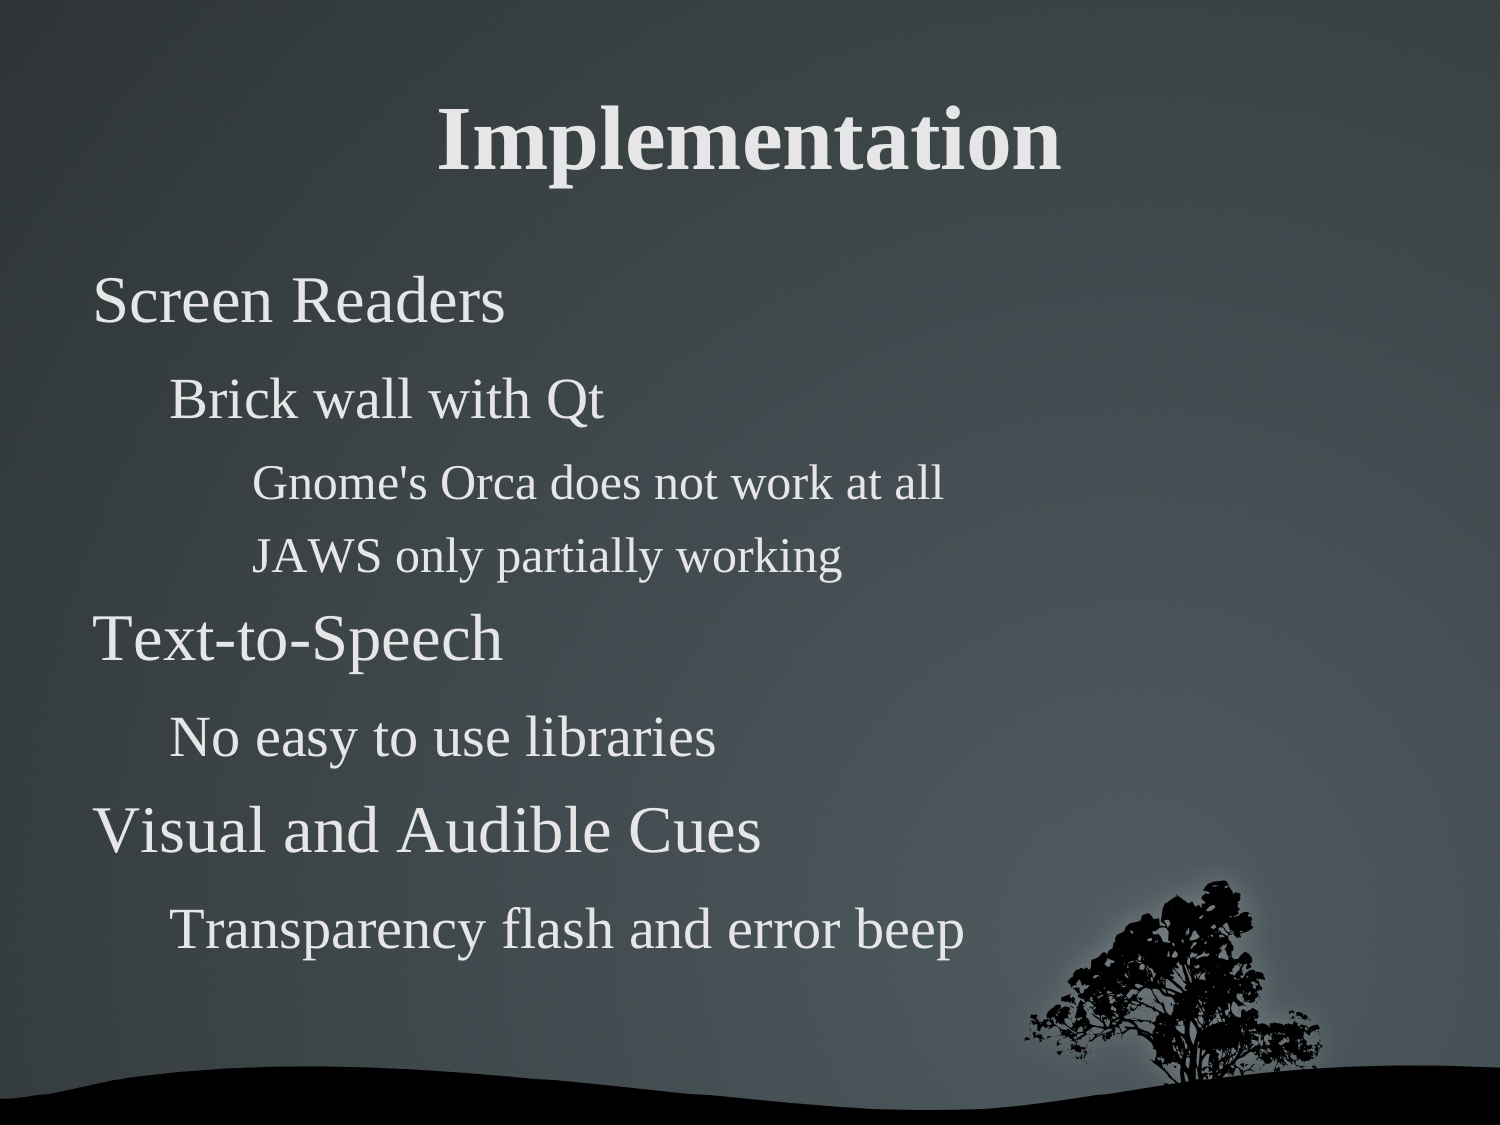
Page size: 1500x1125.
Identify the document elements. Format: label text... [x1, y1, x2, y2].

list Screen Readers Brick wall with Qt Gnome's Orca does not work at all JAWS only partially working Text-to-Speech No easy to use libraries Visual and Audible Cues Transparency flash and error beep [75, 263, 1425, 1093]
picture [0, 0, 1500, 1125]
title Implementation [75, 44, 1425, 233]
